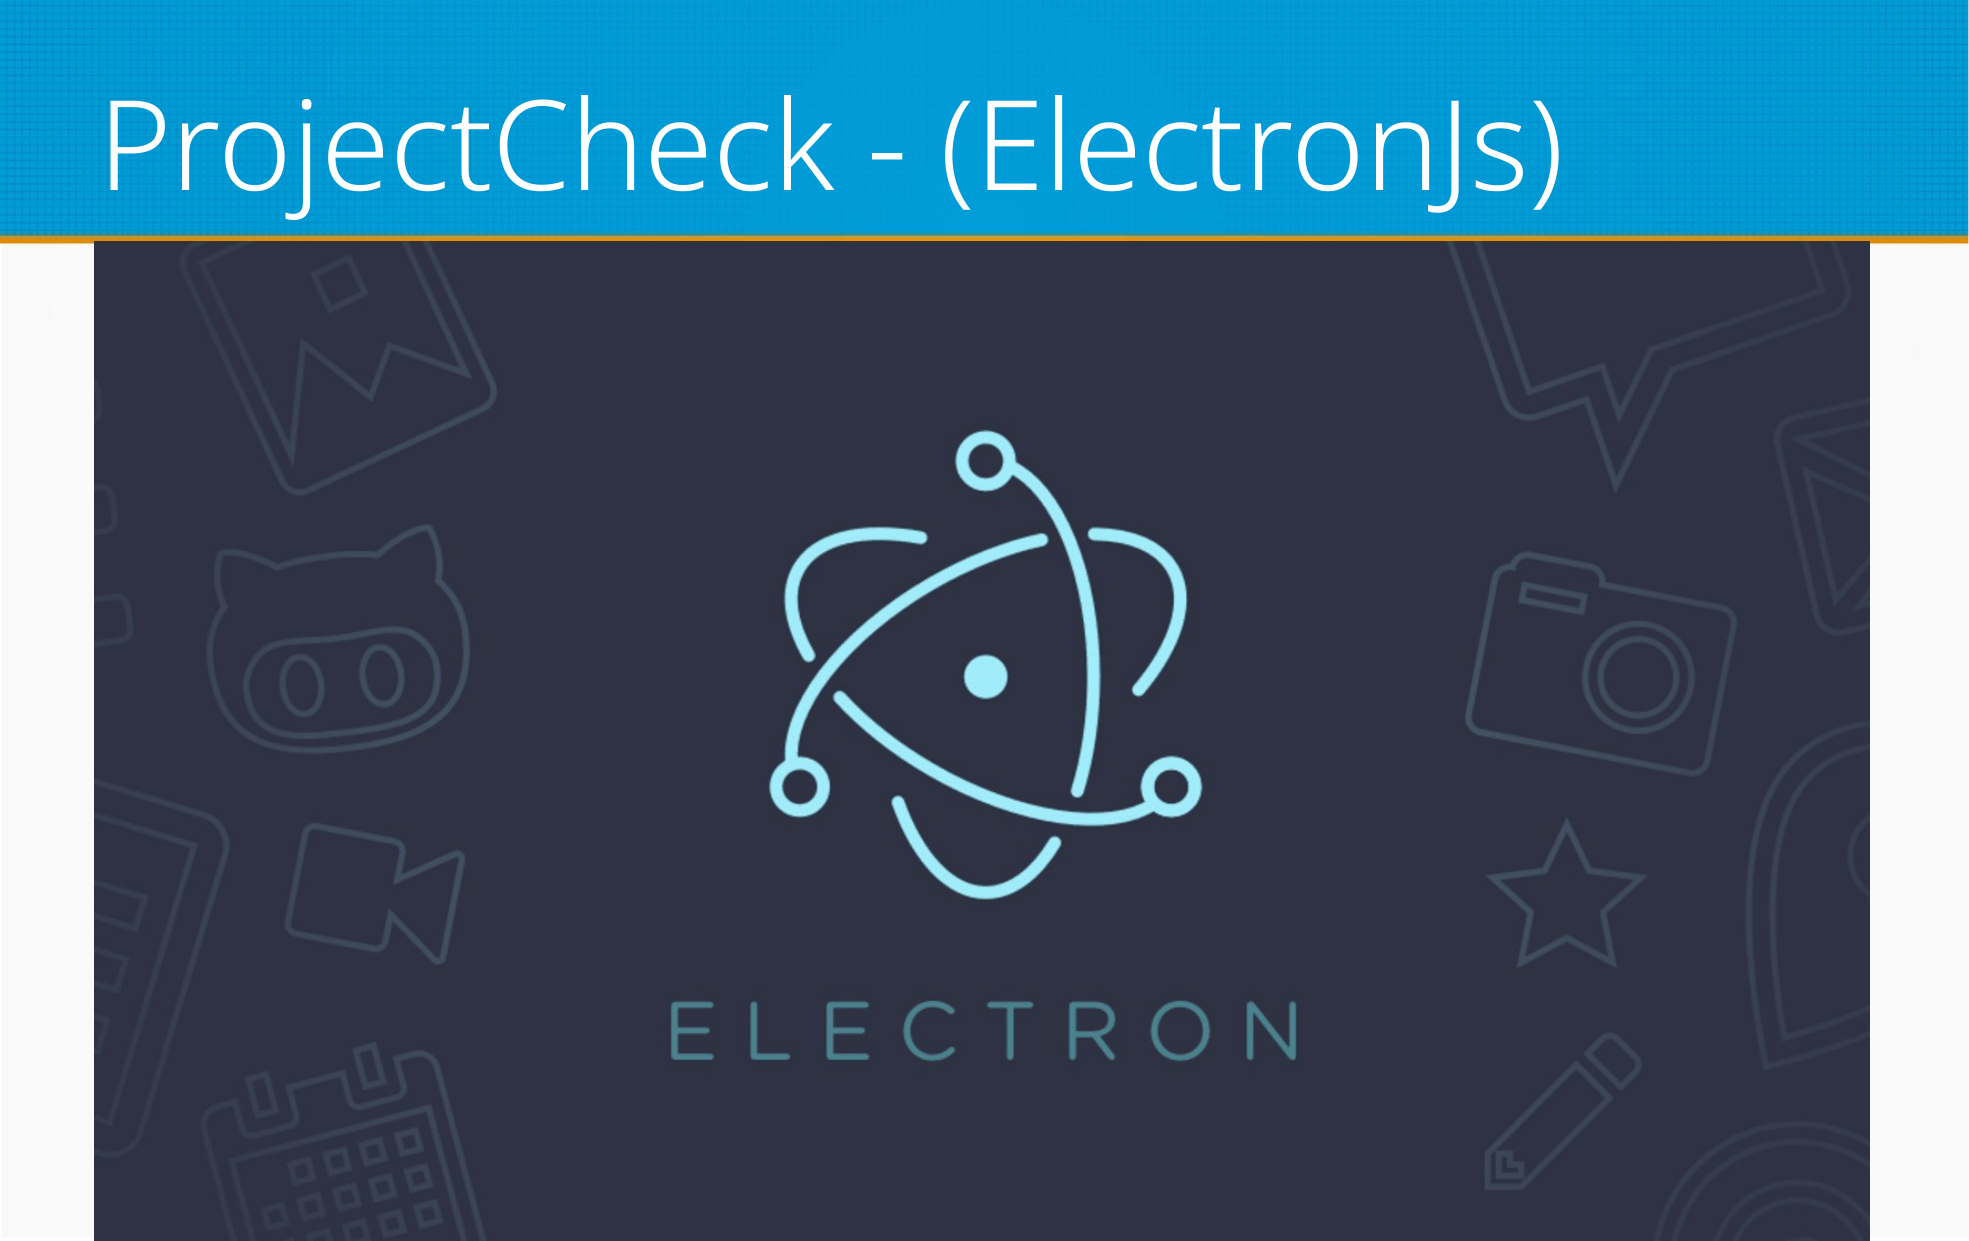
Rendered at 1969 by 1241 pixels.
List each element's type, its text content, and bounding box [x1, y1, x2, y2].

title ProjectCheck - (ElectronJs) [98, 19, 1870, 227]
picture [0, 233, 1969, 1241]
